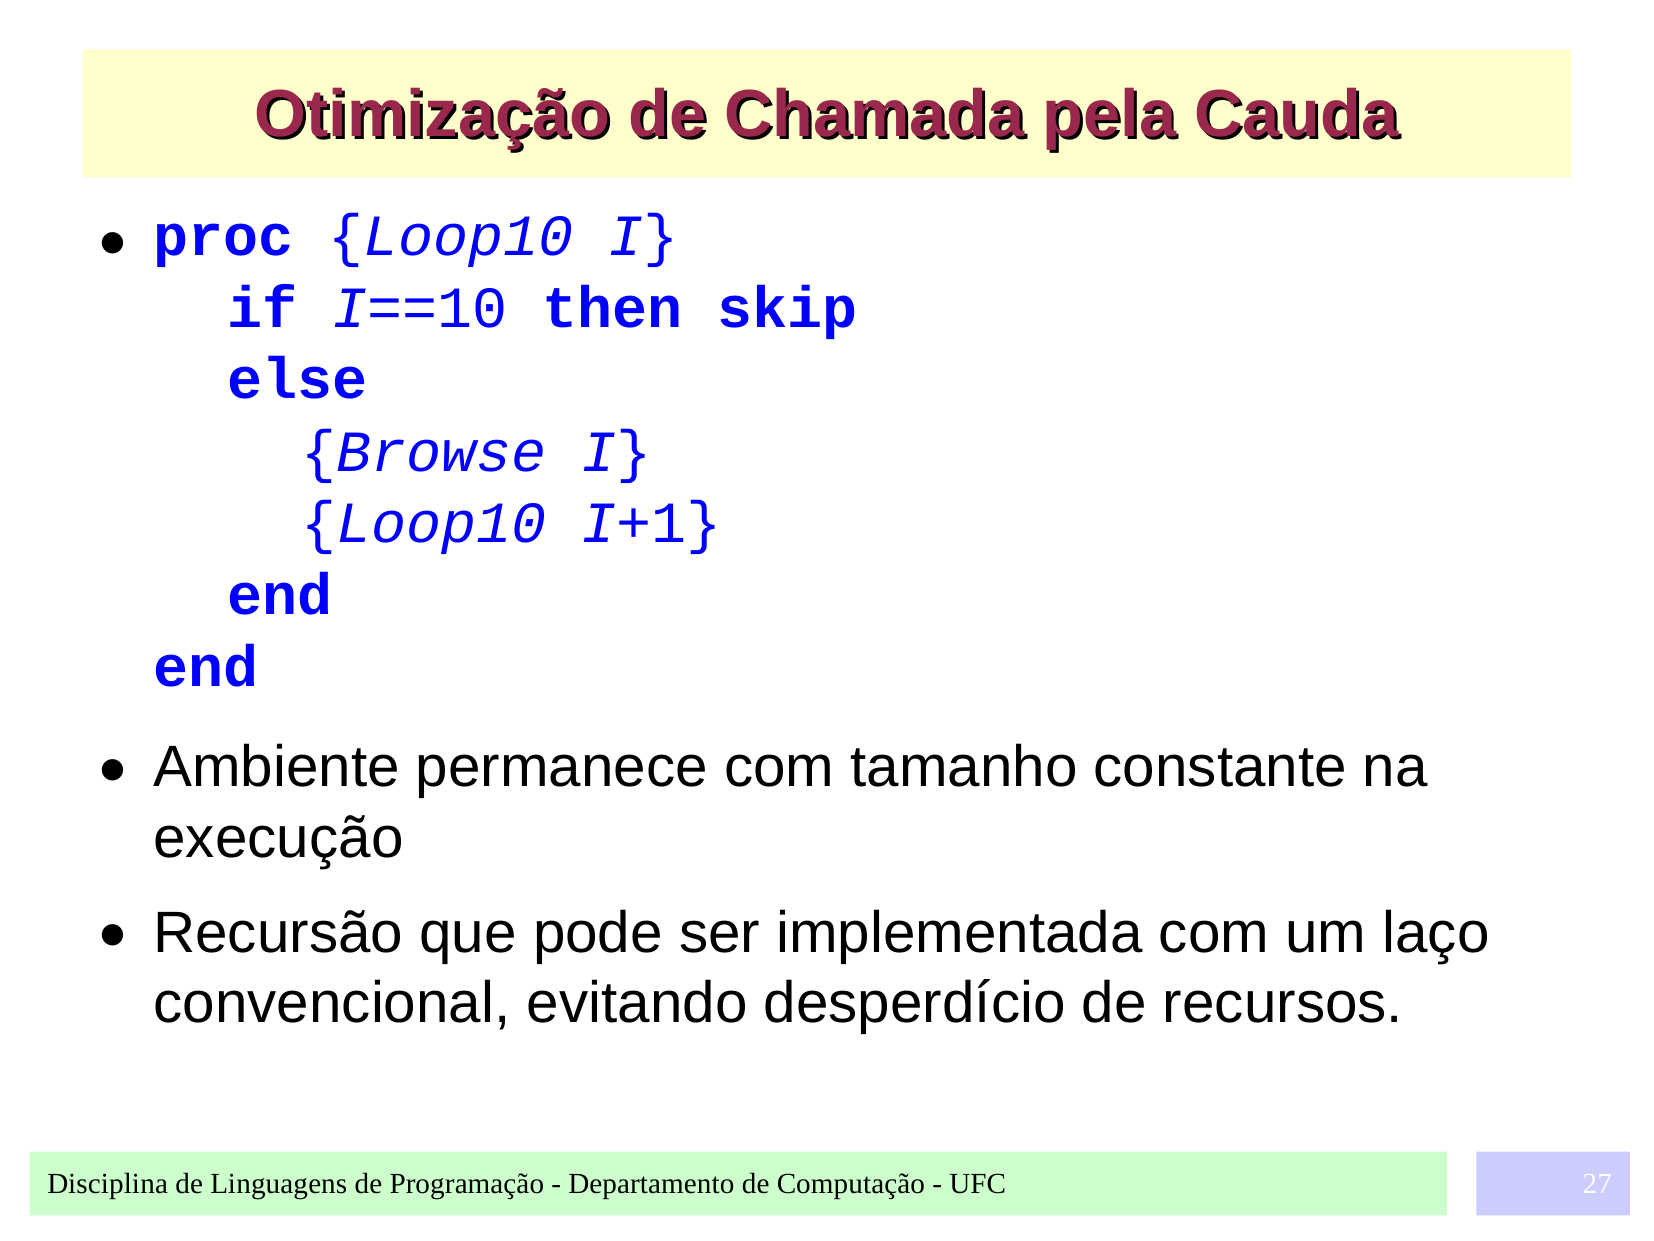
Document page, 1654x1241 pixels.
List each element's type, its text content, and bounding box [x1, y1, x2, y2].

title Otimização de Chamada pela Cauda [82, 49, 1571, 178]
list proc {Loop10 I} if I==10 then skip else {Browse I} {Loop10 I+1} end end Ambiente permanece com tamanho constante na execução Recursão que pode ser implementada com um laço convencional, evitando desperdício de recursos. [82, 206, 1571, 1137]
